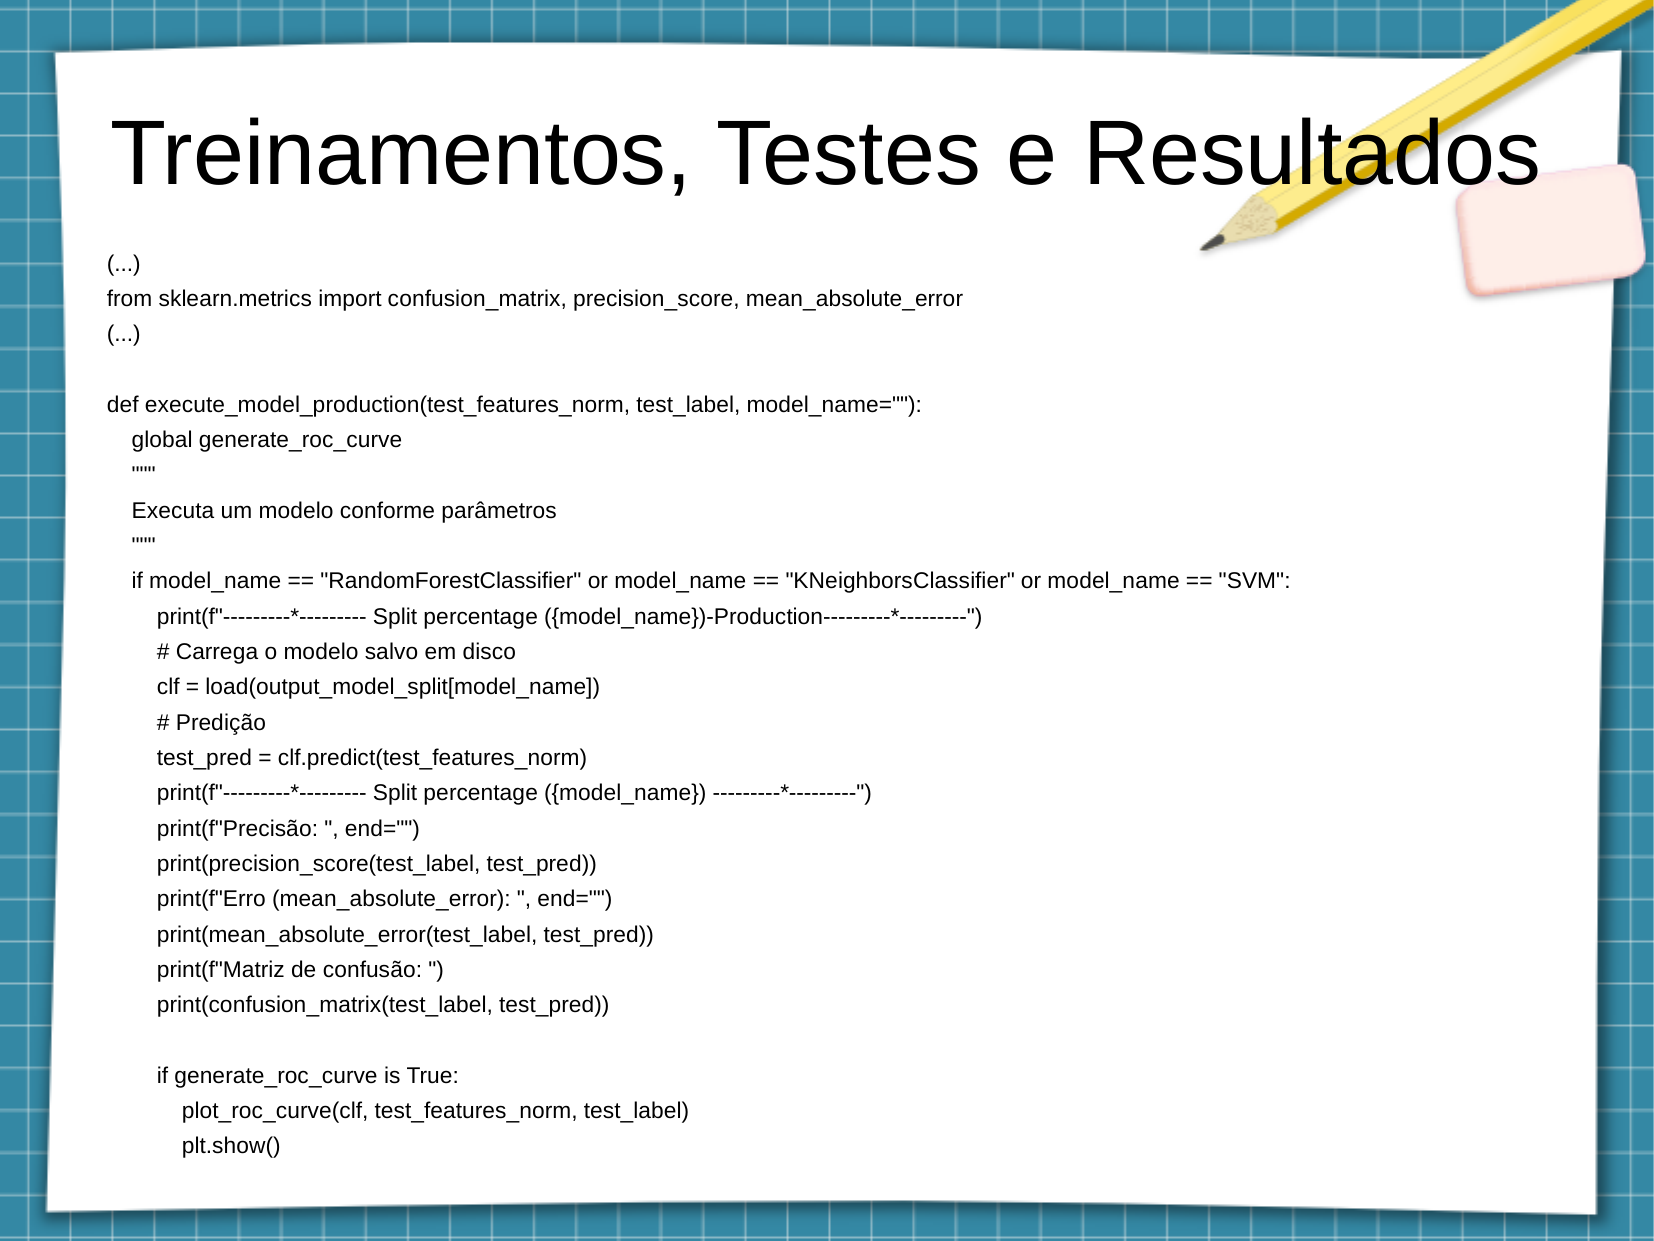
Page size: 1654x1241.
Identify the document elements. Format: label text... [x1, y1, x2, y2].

title Treinamentos, Testes e Resultados [82, 49, 1571, 250]
picture [0, 0, 1654, 1241]
list (...) from sklearn.metrics import confusion_matrix, precision_score, mean_absolute_error (...) def execute_model_production(test_features_norm, test_label, model_name=""): global generate_roc_curve """ Executa um modelo conforme parâmetros """ if model_name == "RandomForestClassifier" or model_name == "KNeighborsClassifier" or model_name == "SVM": print(f"---------*--------- Split percentage ({model_name})-Production---------*---------") # Carrega o modelo salvo em disco clf = load(output_model_split[model_name]) # Predição test_pred = clf.predict(test_features_norm) print(f"---------*--------- Split percentage ({model_name}) ---------*---------") print(f"Precisão: ", end="") print(precision_score(test_label, test_pred)) print(f"Erro (mean_absolute_error): ", end="") print(mean_absolute_error(test_label, test_pred)) print(f"Matriz de confusão: ") print(confusion_matrix(test_label, test_pred)) if generate_roc_curve is True: plot_roc_curve(clf, test_features_norm, test_label) plt.show() [82, 250, 1583, 1182]
